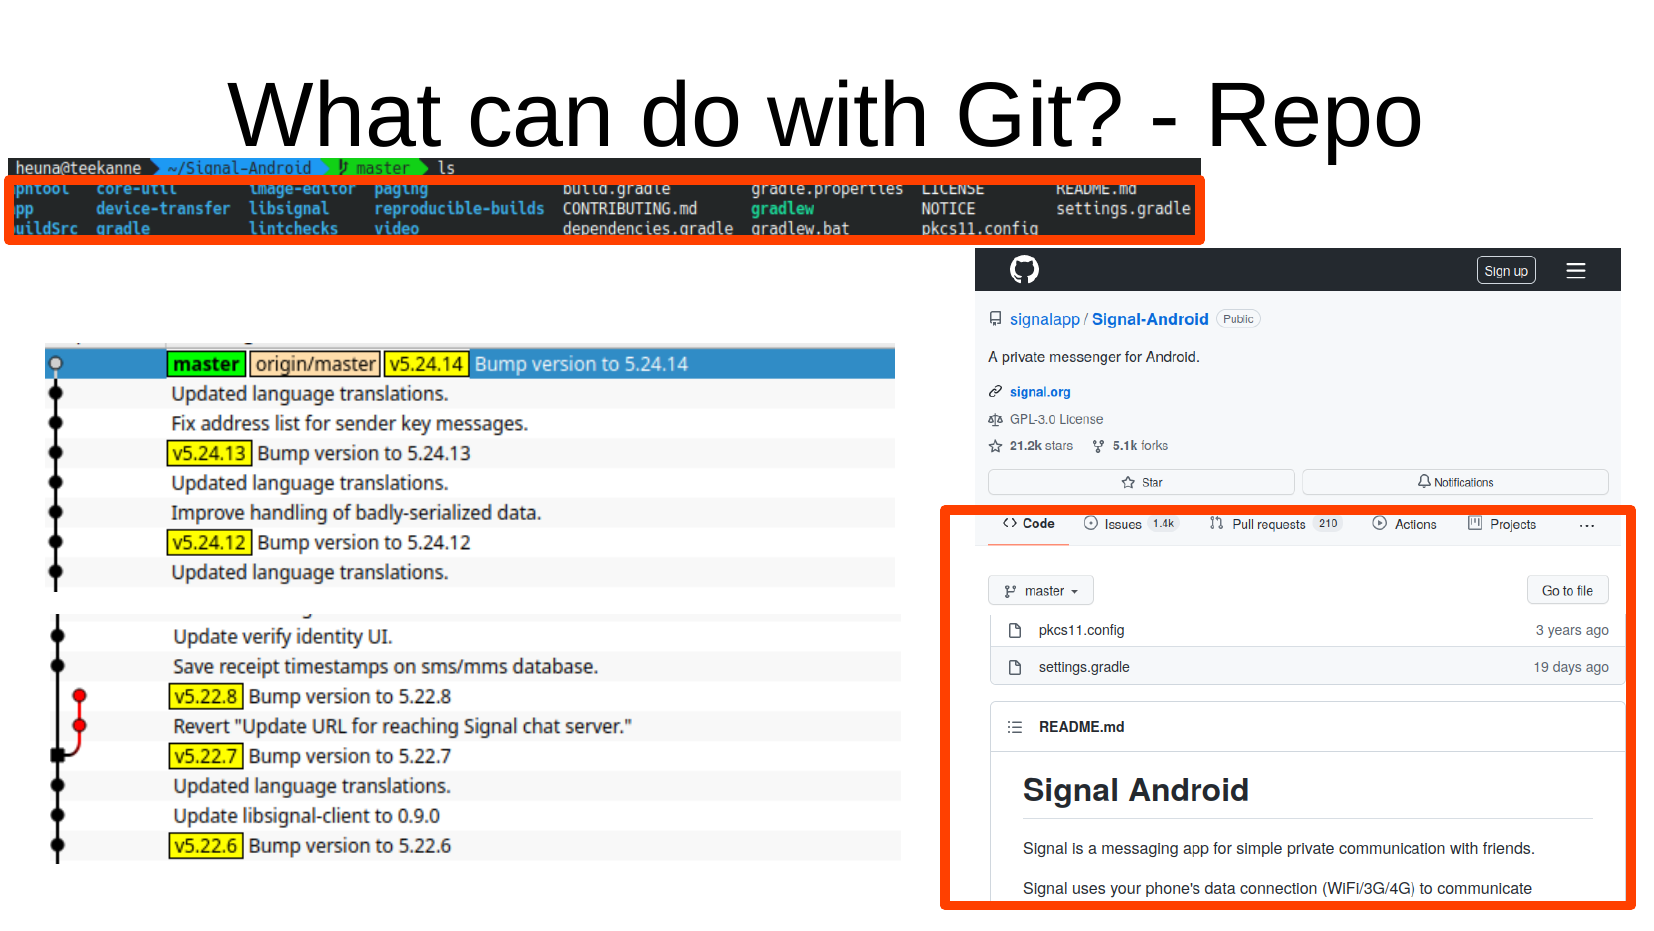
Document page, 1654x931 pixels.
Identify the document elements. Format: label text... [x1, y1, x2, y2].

picture [50, 614, 901, 864]
picture [975, 248, 1621, 509]
text_box [945, 509, 1632, 906]
title What can do with Git? - Repo [82, 37, 1571, 193]
text_box [8, 180, 1200, 241]
picture [8, 158, 1201, 241]
picture [45, 343, 895, 592]
